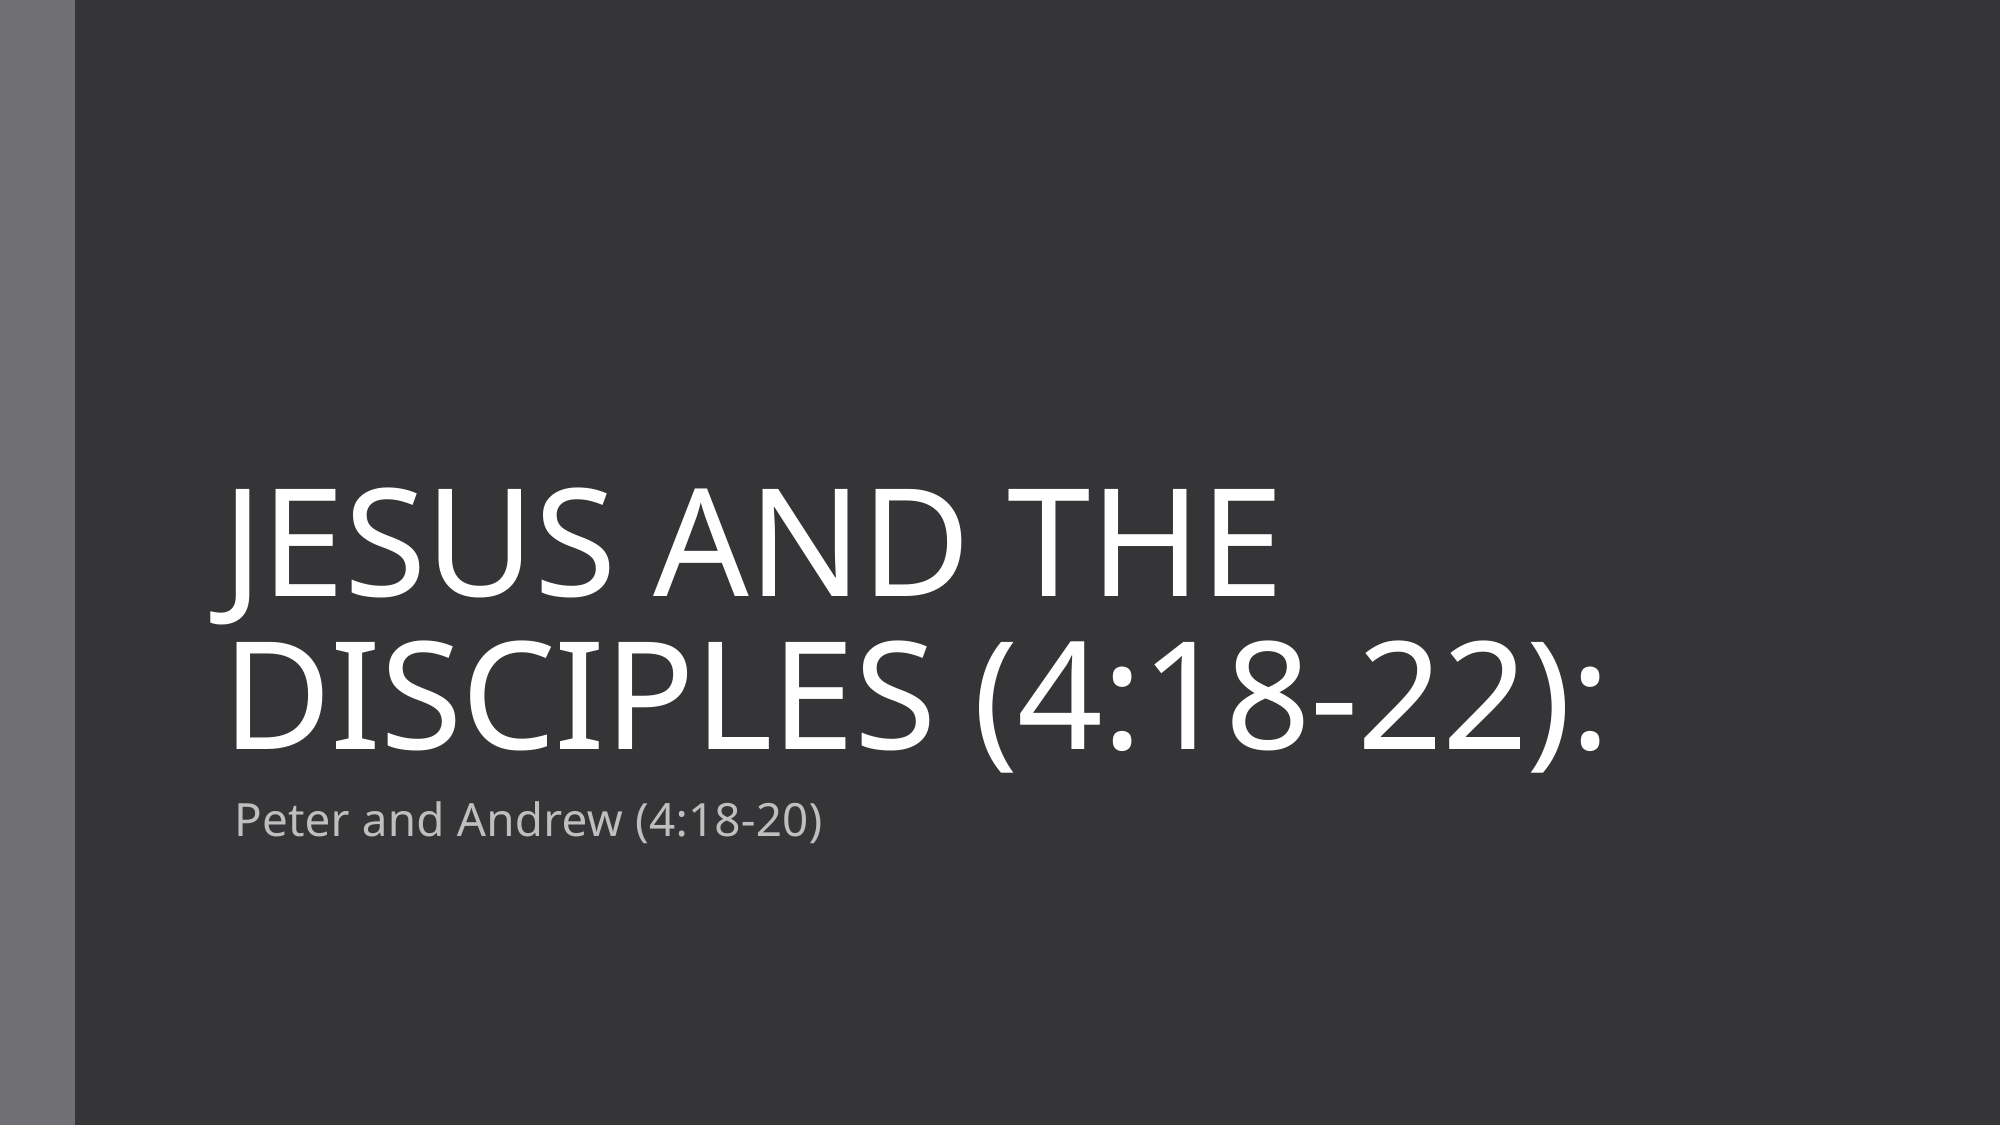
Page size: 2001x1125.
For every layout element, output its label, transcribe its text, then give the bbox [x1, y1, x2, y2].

title JESUS AND THE DISCIPLES (4:18-22): [206, 124, 1752, 787]
subtitle Peter and Andrew (4:18-20) [206, 787, 1752, 1066]
